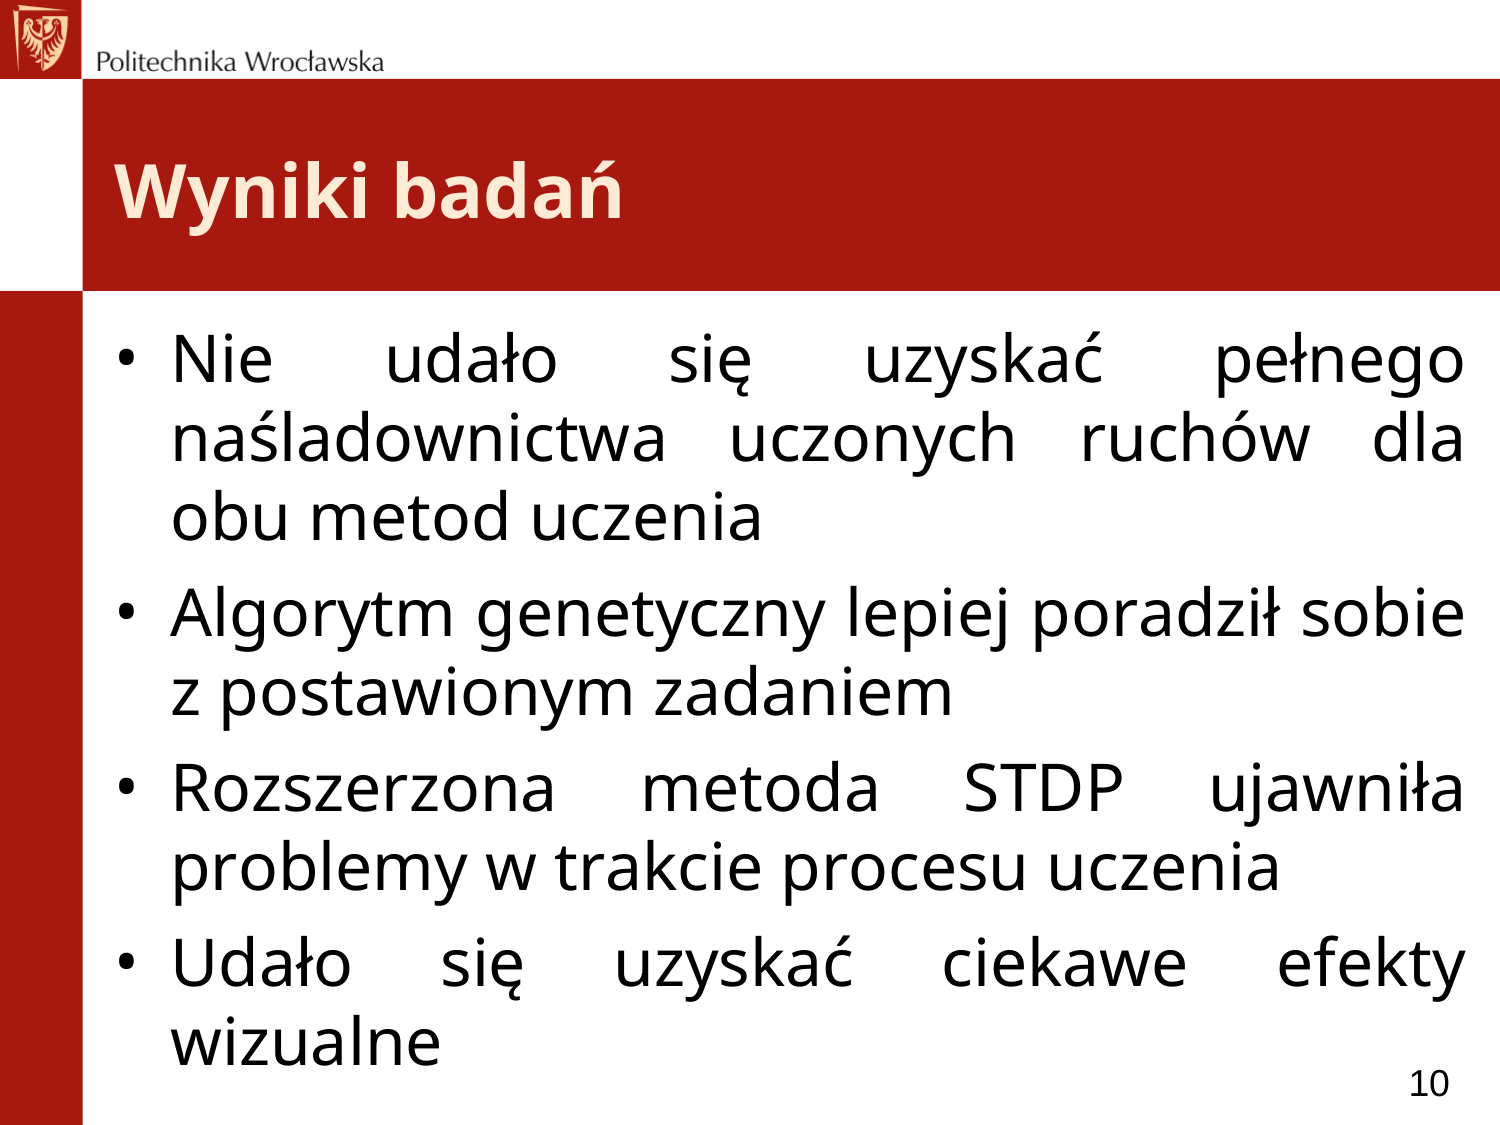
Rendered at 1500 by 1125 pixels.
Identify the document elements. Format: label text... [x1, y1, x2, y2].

picture [0, 0, 384, 79]
text_box <number> [1393, 1051, 1499, 1122]
title Wyniki badań [100, 103, 1483, 274]
list Nie udało się uzyskać pełnego naśladownictwa uczonych ruchów dla obu metod uczenia Algorytm genetyczny lepiej poradził sobie z postawionym zadaniem Rozszerzona metoda STDP ujawniła problemy w trakcie procesu uczenia Udało się uzyskać ciekawe efekty wizualne [100, 308, 1483, 1052]
